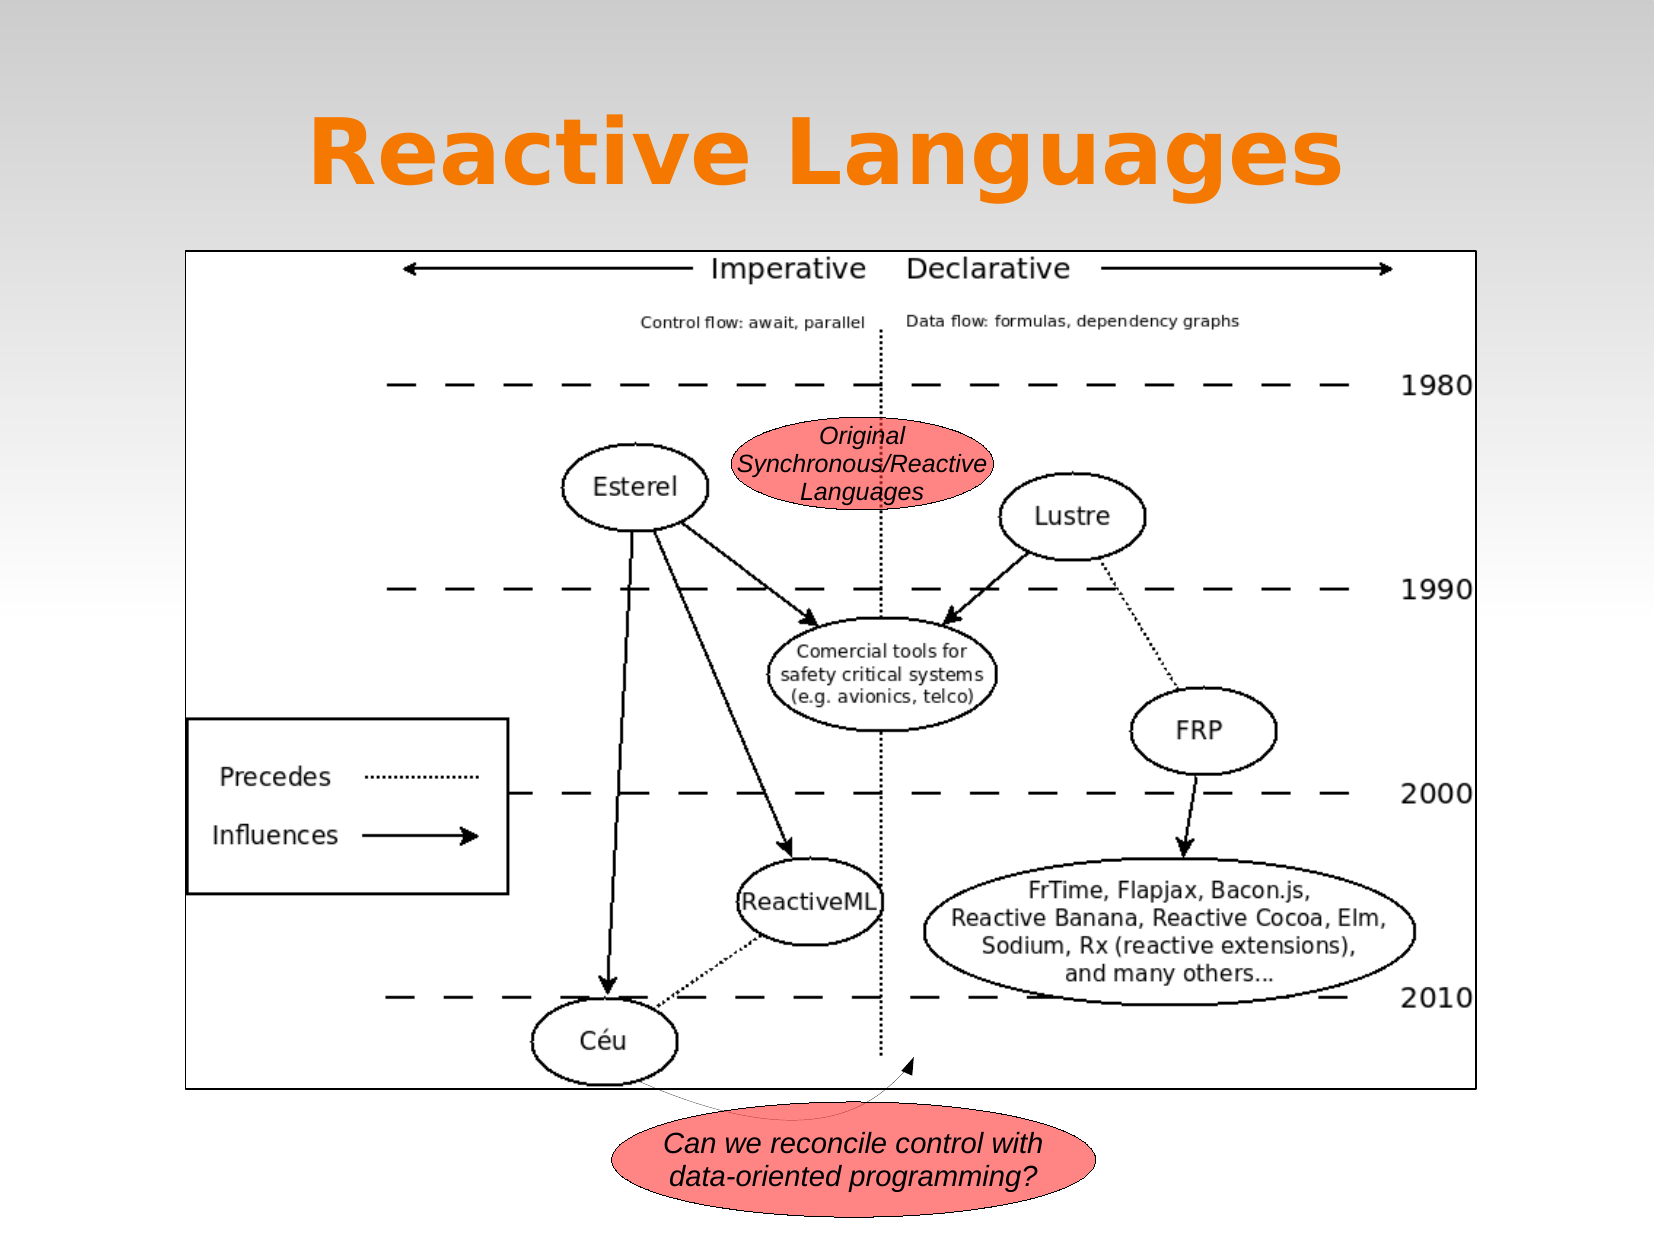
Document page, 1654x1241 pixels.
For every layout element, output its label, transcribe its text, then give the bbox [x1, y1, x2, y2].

title Reactive Languages [82, 49, 1571, 257]
text_box Can we reconcile control with data-oriented programming? [611, 1101, 1096, 1218]
text_box Original Synchronous/Reactive Languages [731, 417, 994, 510]
picture [186, 257, 1476, 1088]
